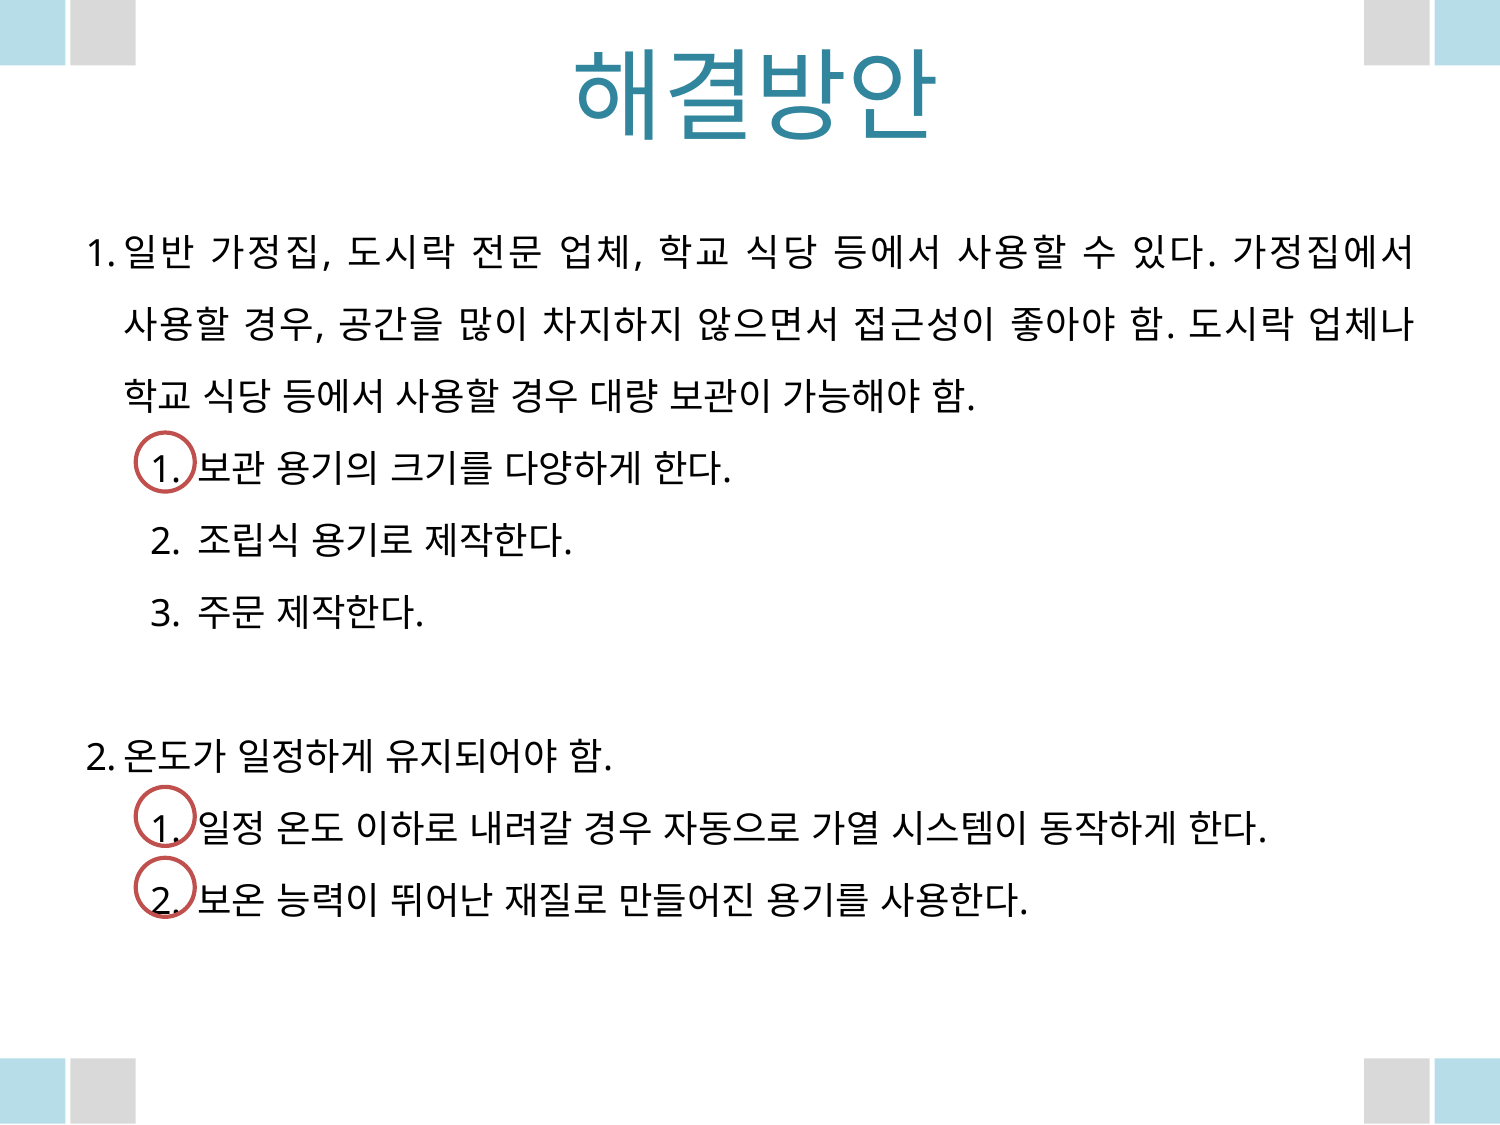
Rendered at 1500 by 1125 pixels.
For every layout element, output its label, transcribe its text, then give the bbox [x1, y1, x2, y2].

text_box [1434, 1058, 1500, 1124]
text_box [0, 0, 66, 66]
text_box [1364, 1058, 1430, 1124]
text_box [0, 1058, 66, 1124]
text_box [1364, 0, 1430, 66]
text_box 일반 가정집, 도시락 전문 업체, 학교 식당 등에서 사용할 수 있다. 가정집에서 사용할 경우, 공간을 많이 차지하지 않으면서 접근성이 좋아야 함. 도시락 업체나 학교 식당 등에서 사용할 경우 대량 보관이 가능해야 함. 보관 용기의 크기를 다양하게 한다. 조립식 용기로 제작한다. 주문 제작한다. 온도가 일정하게 유지되어야 함. 일정 온도 이하로 내려갈 경우 자동으로 가열 시스템이 동작하게 한다. 보온 능력이 뛰어난 재질로 만들어진 용기를 사용한다. [60, 194, 1430, 930]
text_box [70, 0, 136, 66]
text_box [70, 1058, 136, 1124]
text_box 해결방안 [277, 25, 1235, 161]
text_box [1434, 0, 1500, 66]
